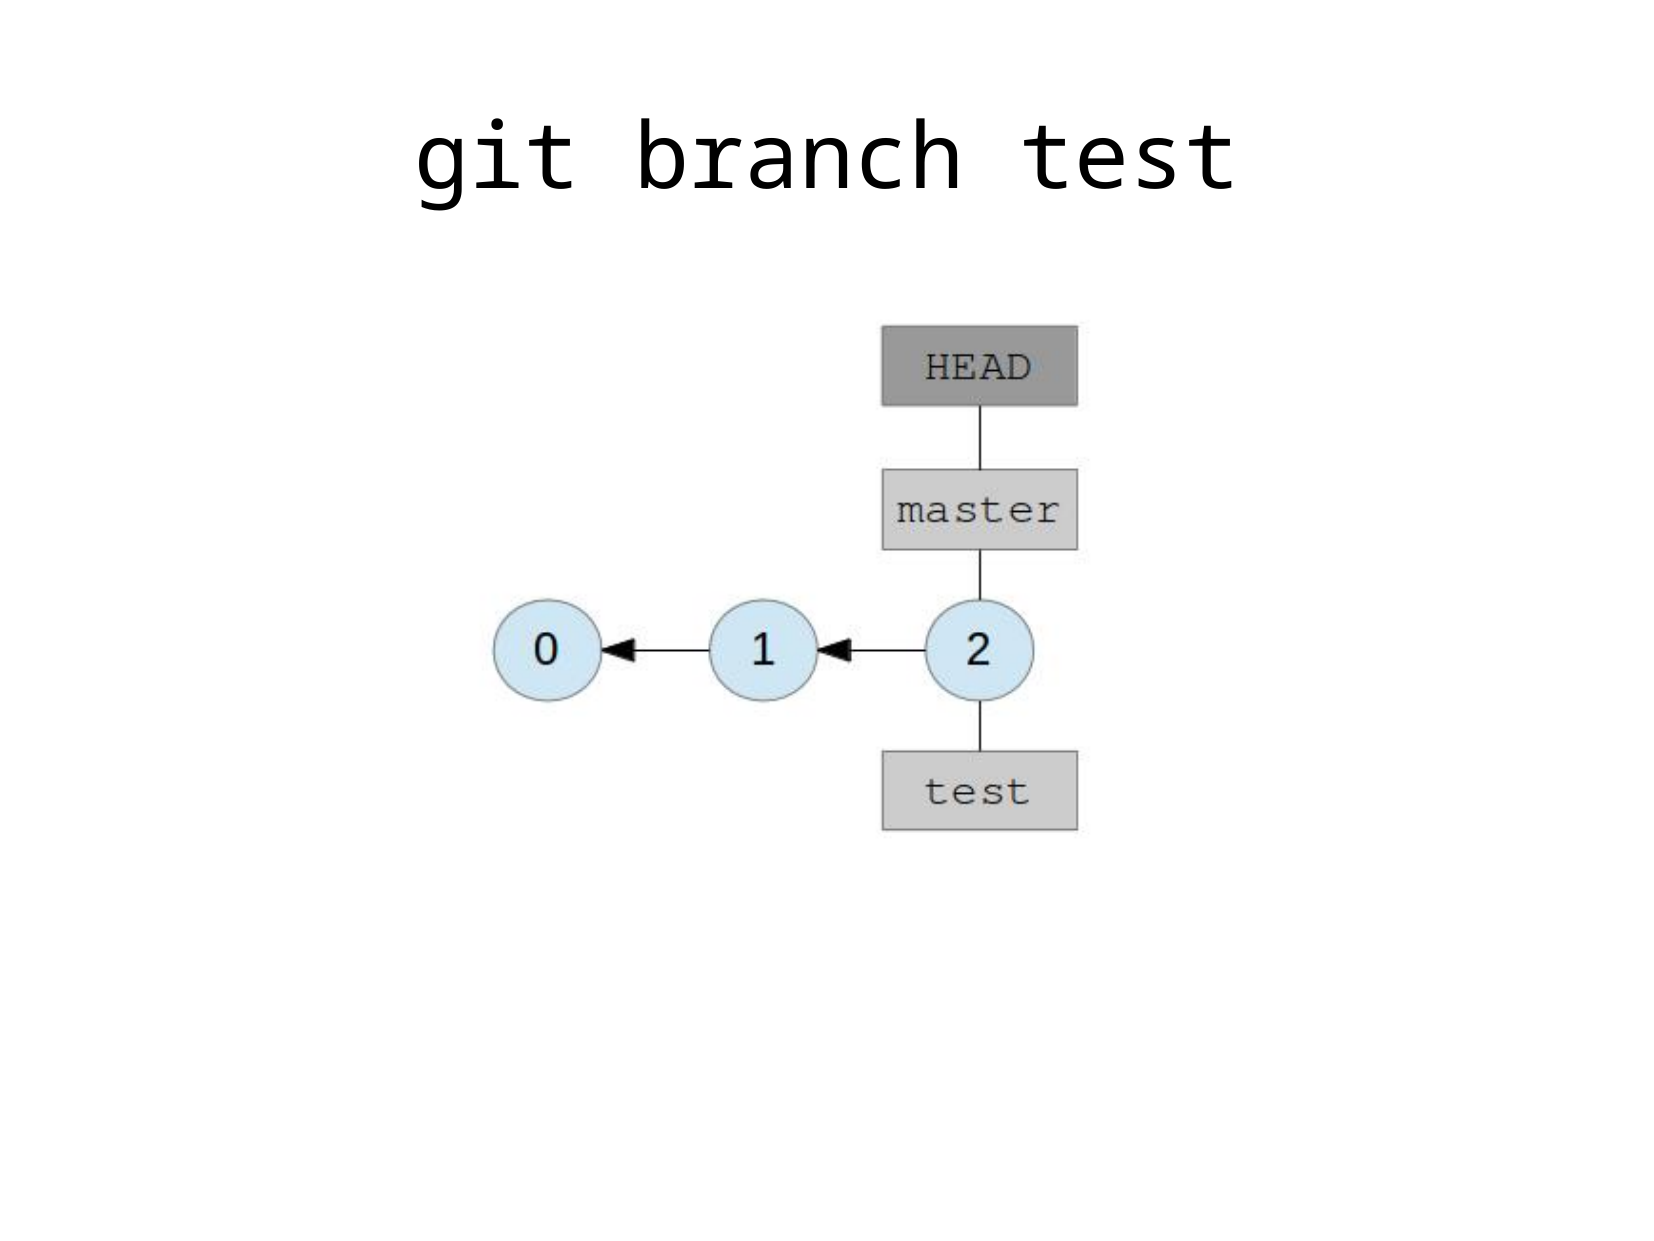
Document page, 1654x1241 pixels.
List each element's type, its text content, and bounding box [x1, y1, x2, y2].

title git branch test [82, 49, 1571, 257]
picture [450, 290, 1170, 1010]
